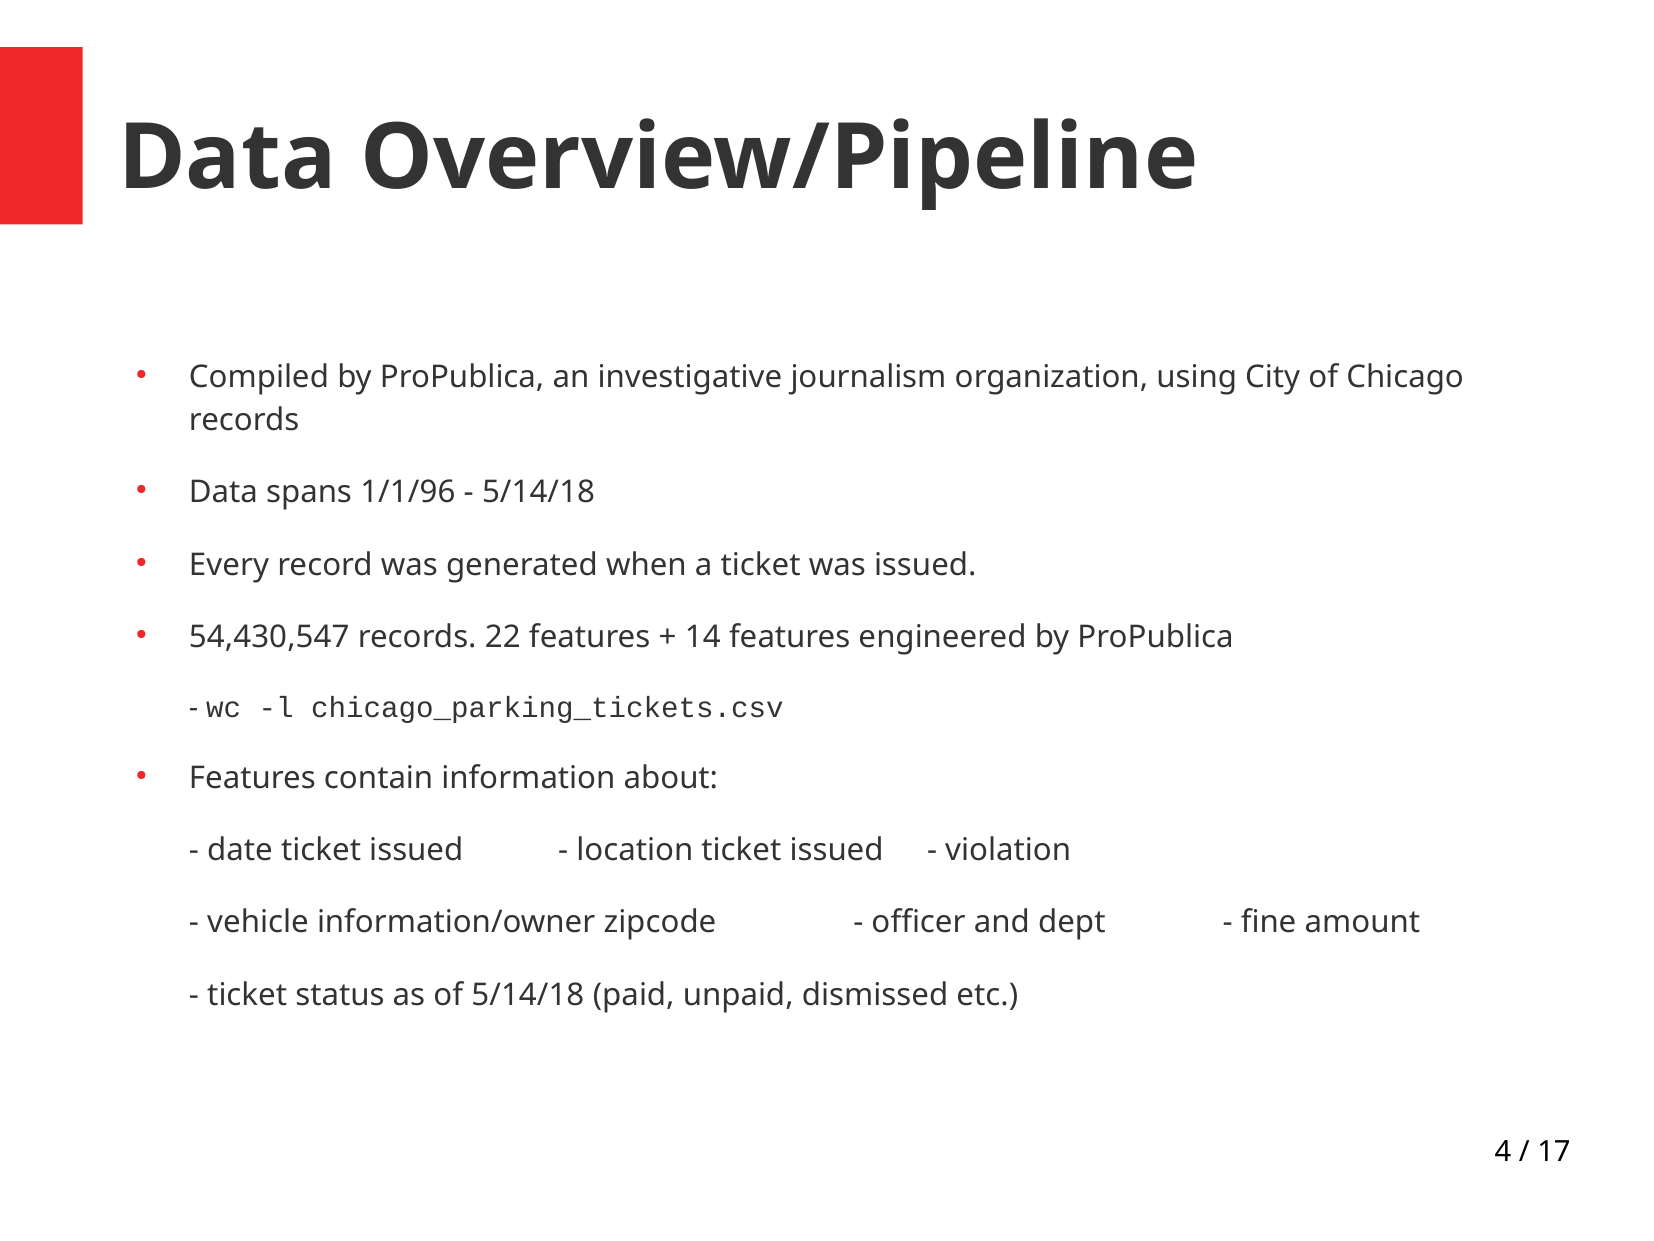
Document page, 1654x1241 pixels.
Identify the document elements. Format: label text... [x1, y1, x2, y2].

list Compiled by ProPublica, an investigative journalism organization, using City of Chicago records Data spans 1/1/96 - 5/14/18 Every record was generated when a ticket was issued. 54,430,547 records. 22 features + 14 features engineered by ProPublica - wc -l chicago_parking_tickets.csv Features contain information about: - date ticket issued - location ticket issued - violation - vehicle information/owner zipcode - officer and dept - fine amount - ticket status as of 5/14/18 (paid, unpaid, dismissed etc.) [118, 354, 1536, 1074]
title Data Overview/Pipeline [118, 49, 1571, 257]
